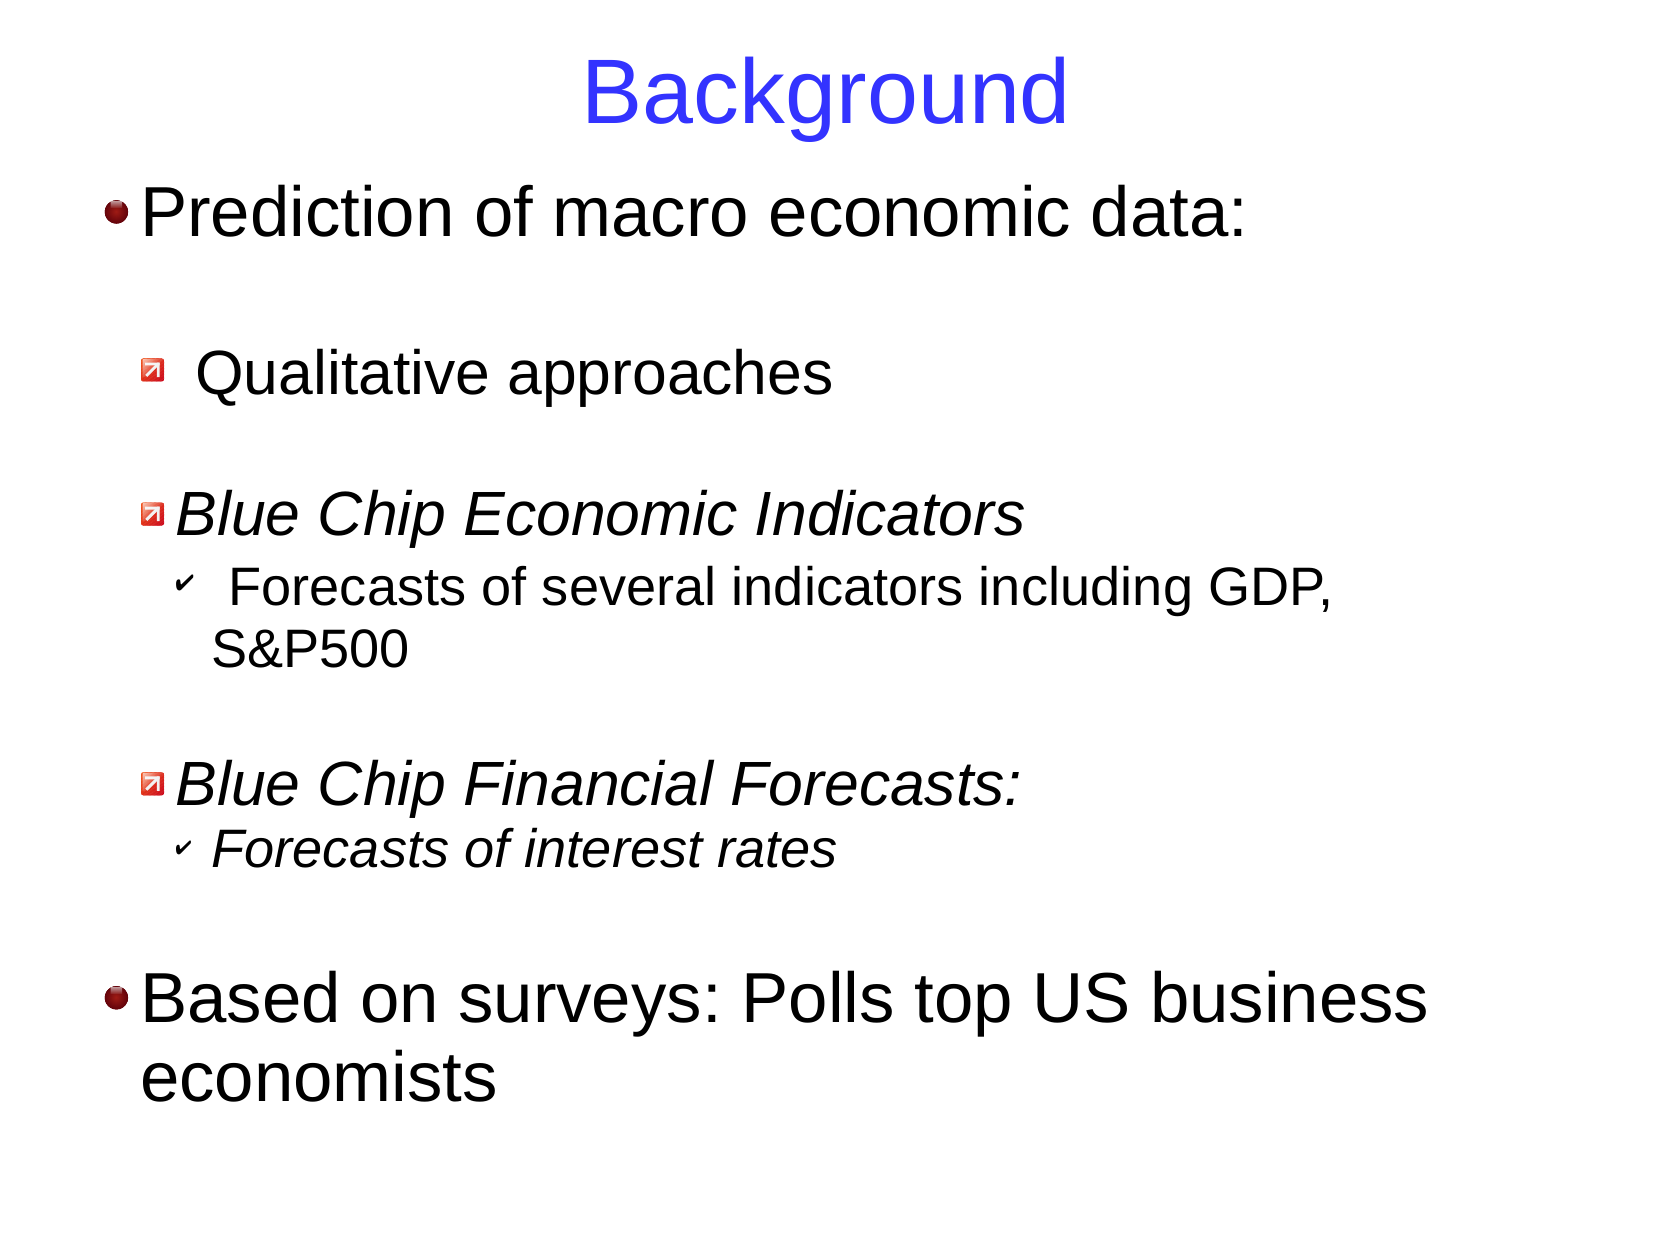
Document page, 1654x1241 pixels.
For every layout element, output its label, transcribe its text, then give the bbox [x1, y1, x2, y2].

text_box Prediction of macro economic data: Qualitative approaches Blue Chip Economic Indicators Forecasts of several indicators including GDP, S&P500 Blue Chip Financial Forecasts: Forecasts of interest rates Based on surveys: Polls top US business economists [90, 165, 1561, 1124]
title Background [82, 40, 1571, 144]
